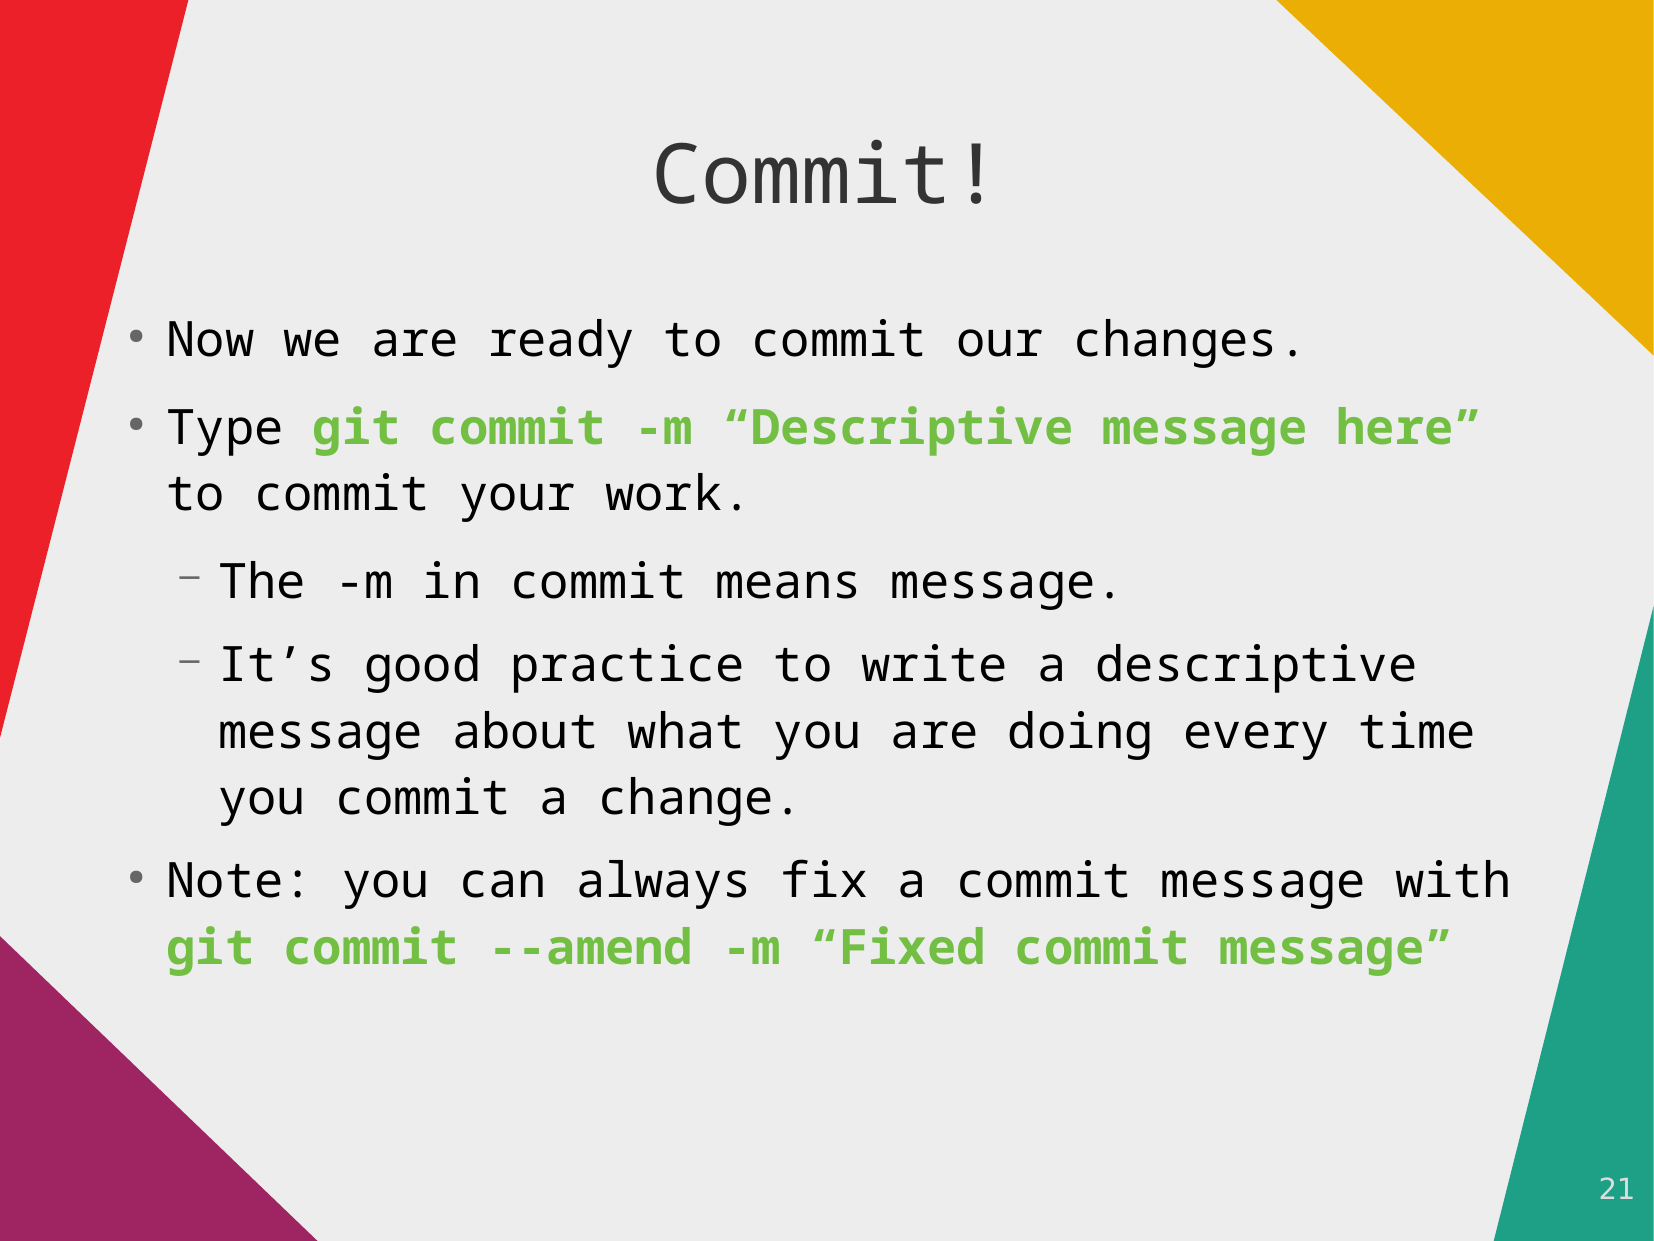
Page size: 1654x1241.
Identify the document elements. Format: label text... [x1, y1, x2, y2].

list Now we are ready to commit our changes. Type git commit -m “Descriptive message here” to commit your work. The -m in commit means message. It’s good practice to write a descriptive message about what you are doing every time you commit a change. Note: you can always fix a commit message with git commit --amend -m “Fixed commit message” [114, 304, 1539, 1036]
title Commit! [114, 73, 1539, 271]
